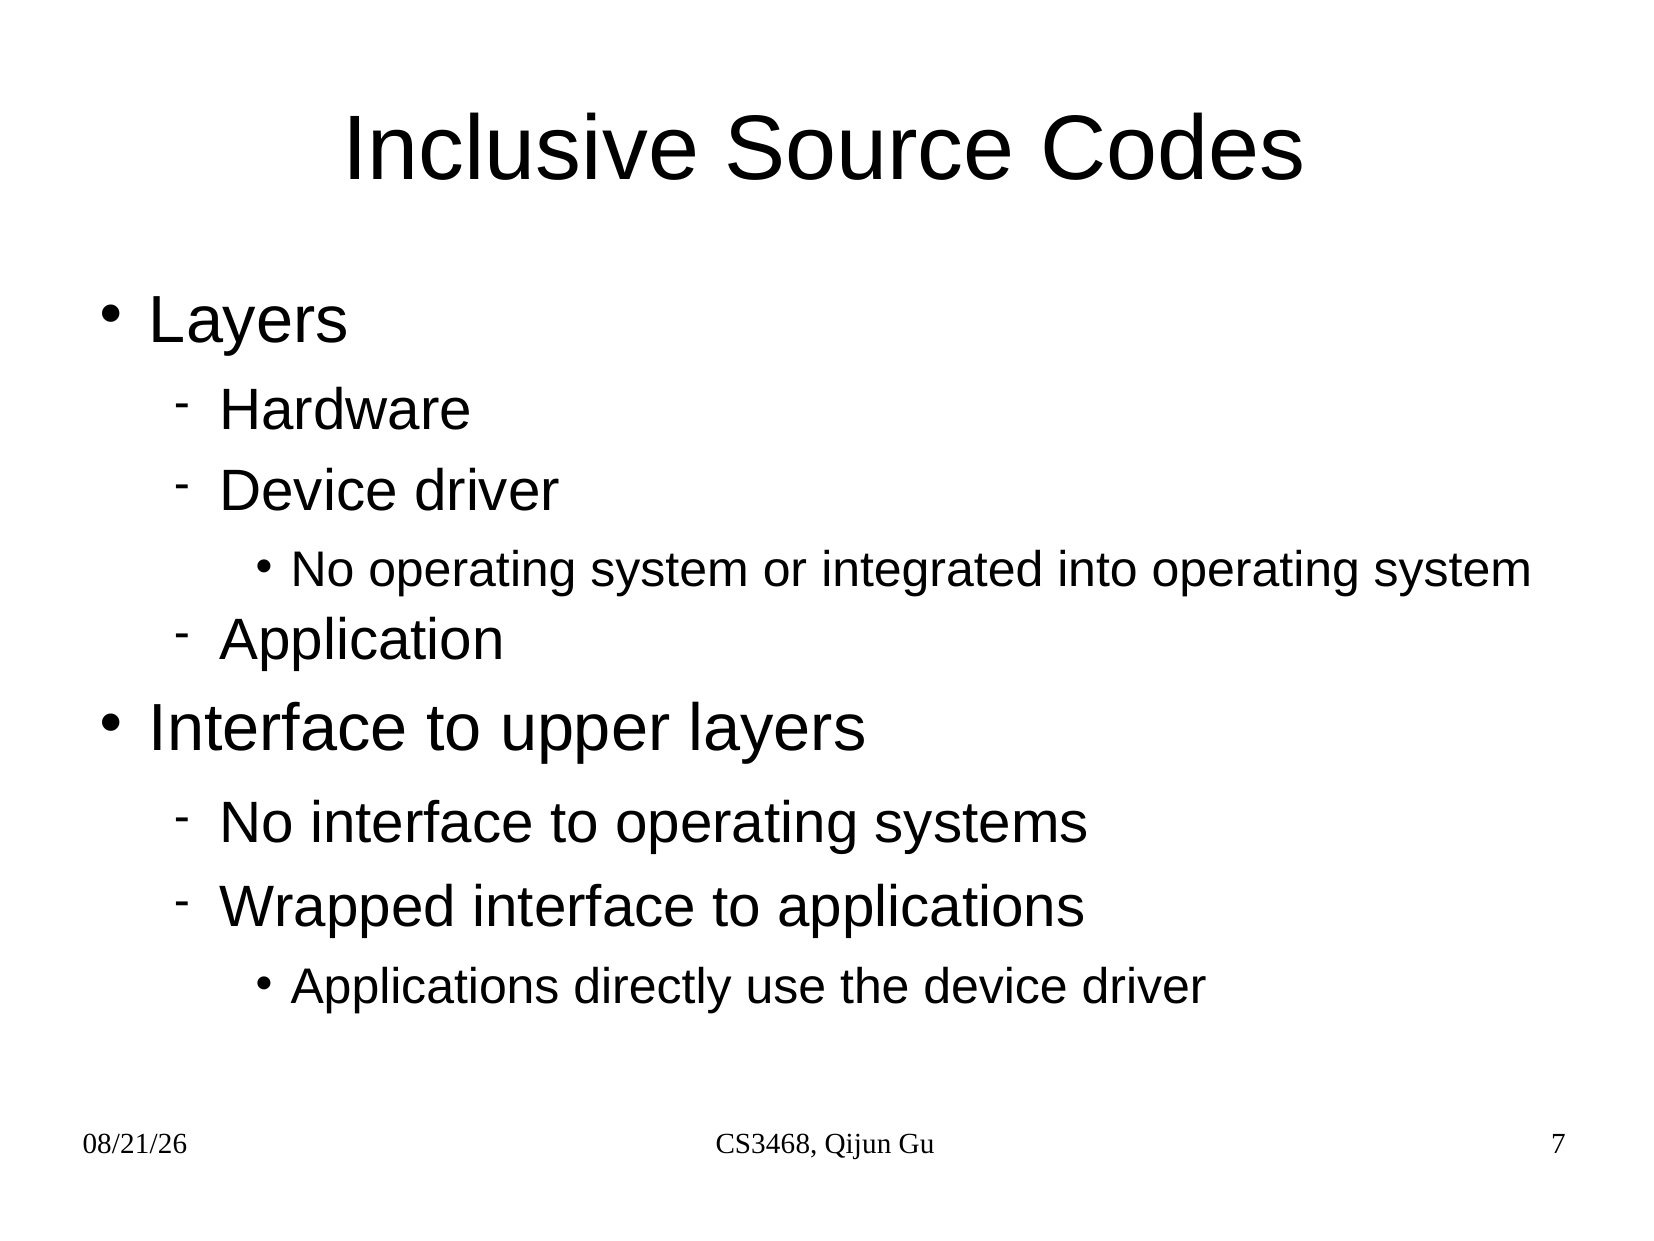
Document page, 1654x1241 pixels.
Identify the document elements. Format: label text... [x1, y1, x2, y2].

title Inclusive Source Codes [82, 56, 1567, 246]
list Layers Hardware Device driver No operating system or integrated into operating system Application Interface to upper layers No interface to operating systems Wrapped interface to applications Applications directly use the device driver [82, 290, 1567, 1091]
